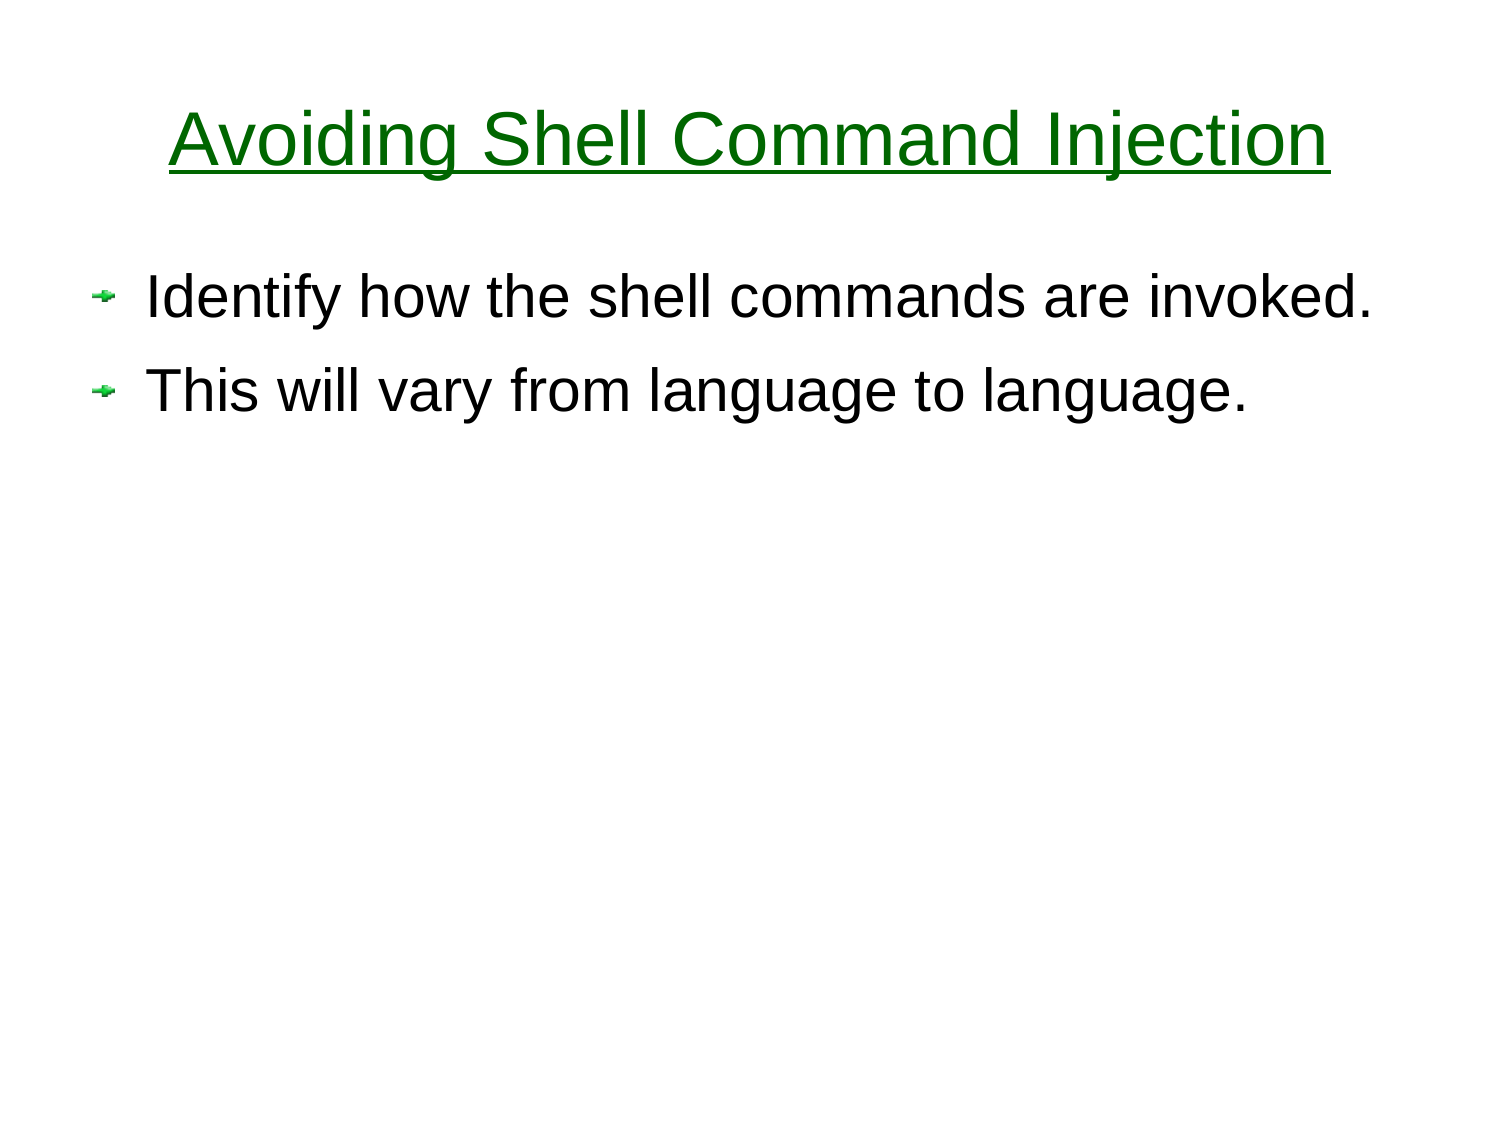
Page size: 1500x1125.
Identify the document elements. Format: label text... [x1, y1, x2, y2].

title Avoiding Shell Command Injection [75, 45, 1425, 233]
list Identify how the shell commands are invoked. This will vary from language to language. [75, 262, 1425, 1006]
